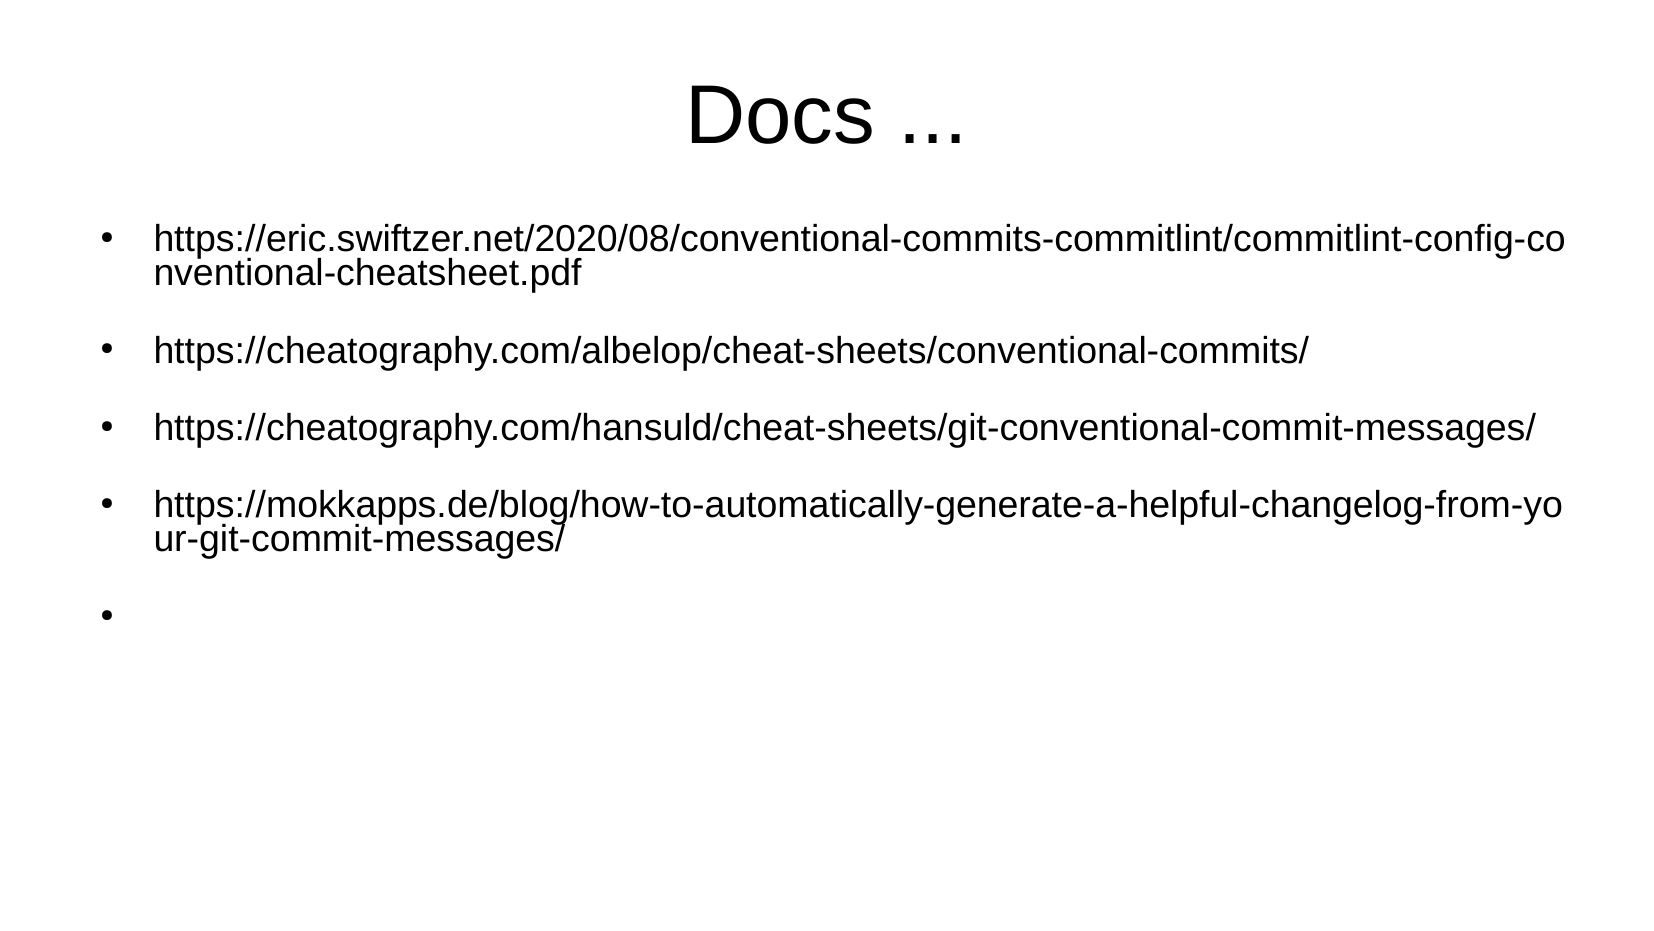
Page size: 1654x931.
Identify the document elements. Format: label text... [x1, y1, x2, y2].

title Docs ... [82, 37, 1571, 193]
list https://eric.swiftzer.net/2020/08/conventional-commits-commitlint/commitlint-config-conventional-cheatsheet.pdf https://cheatography.com/albelop/cheat-sheets/conventional-commits/ https://cheatography.com/hansuld/cheat-sheets/git-conventional-commit-messages/ https://mokkapps.de/blog/how-to-automatically-generate-a-helpful-changelog-from-your-git-commit-messages/ [82, 217, 1571, 758]
